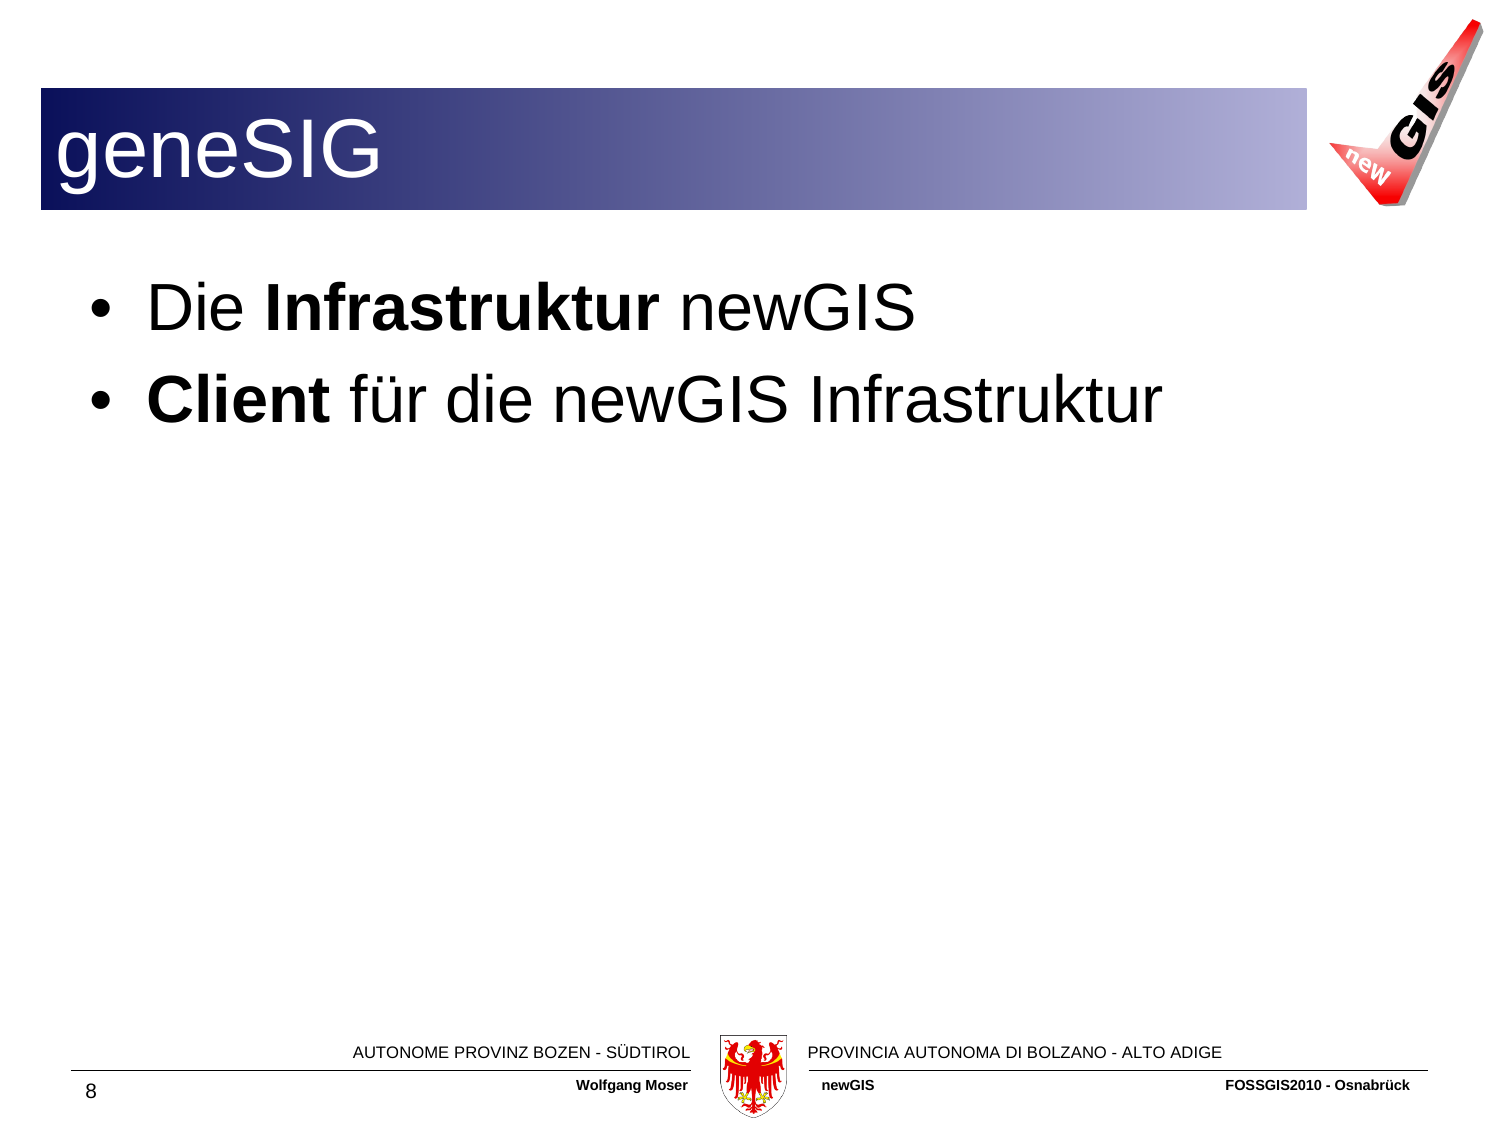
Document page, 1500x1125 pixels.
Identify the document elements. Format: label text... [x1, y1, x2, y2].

picture [720, 1035, 787, 1118]
list Die Infrastruktur newGIS Client für die newGIS Infrastruktur [75, 262, 1426, 1006]
picture [1328, 18, 1485, 207]
text_box geneSIG [41, 88, 1307, 210]
